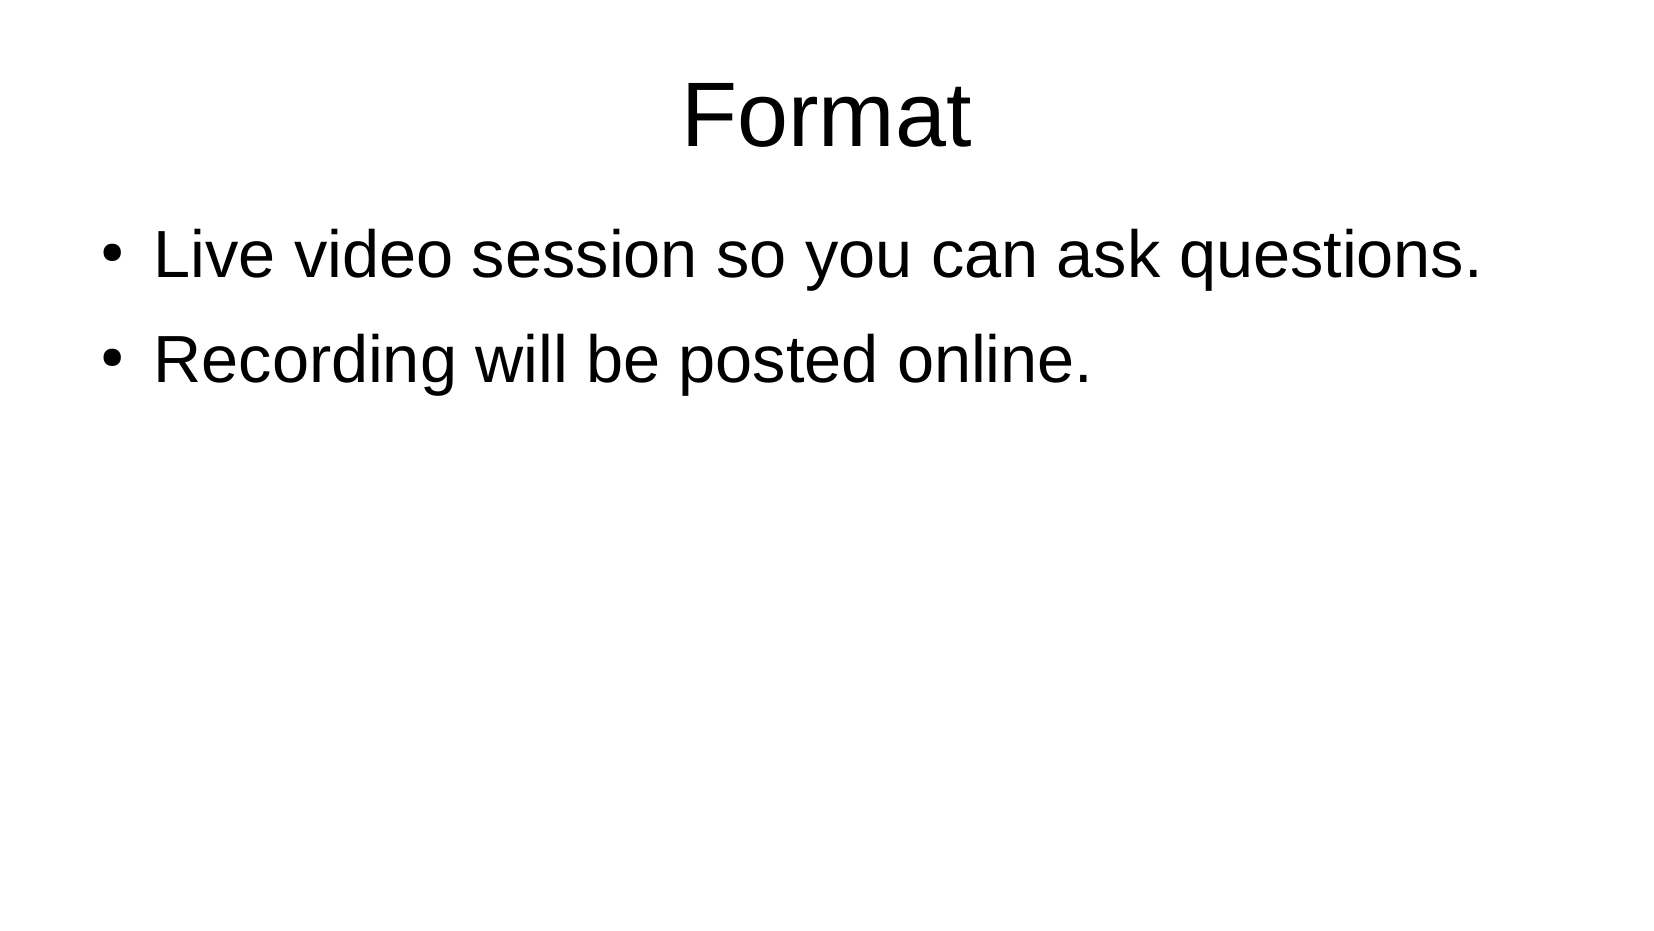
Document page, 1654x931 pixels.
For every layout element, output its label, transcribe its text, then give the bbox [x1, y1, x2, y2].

title Format [82, 37, 1571, 193]
list Live video session so you can ask questions. Recording will be posted online. [82, 217, 1562, 757]
